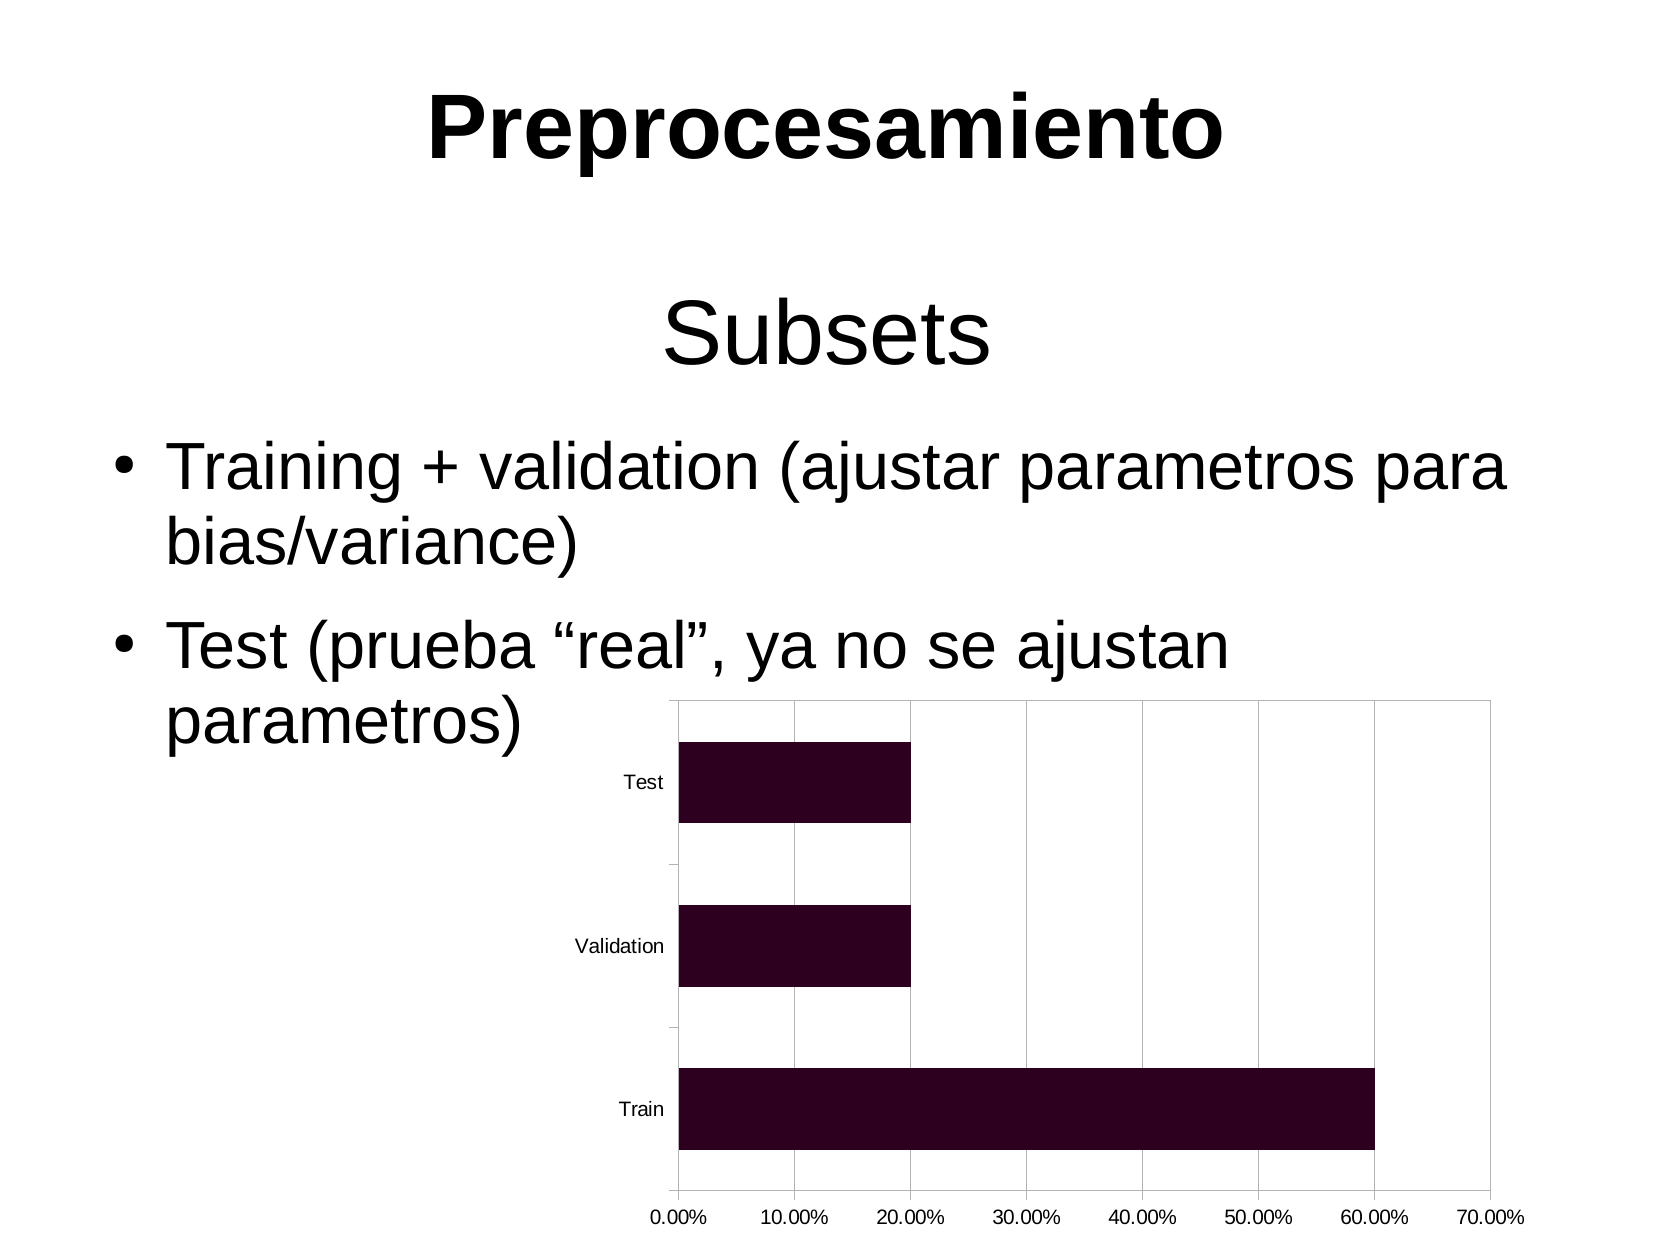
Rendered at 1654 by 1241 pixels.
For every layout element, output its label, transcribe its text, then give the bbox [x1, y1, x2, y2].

chart [555, 690, 1546, 1241]
title Preprocesamiento Subsets [82, 76, 1571, 384]
list Training + validation (ajustar parametros para bias/variance) Test (prueba “real”, ya no se ajustan parametros) [94, 428, 1583, 1149]
